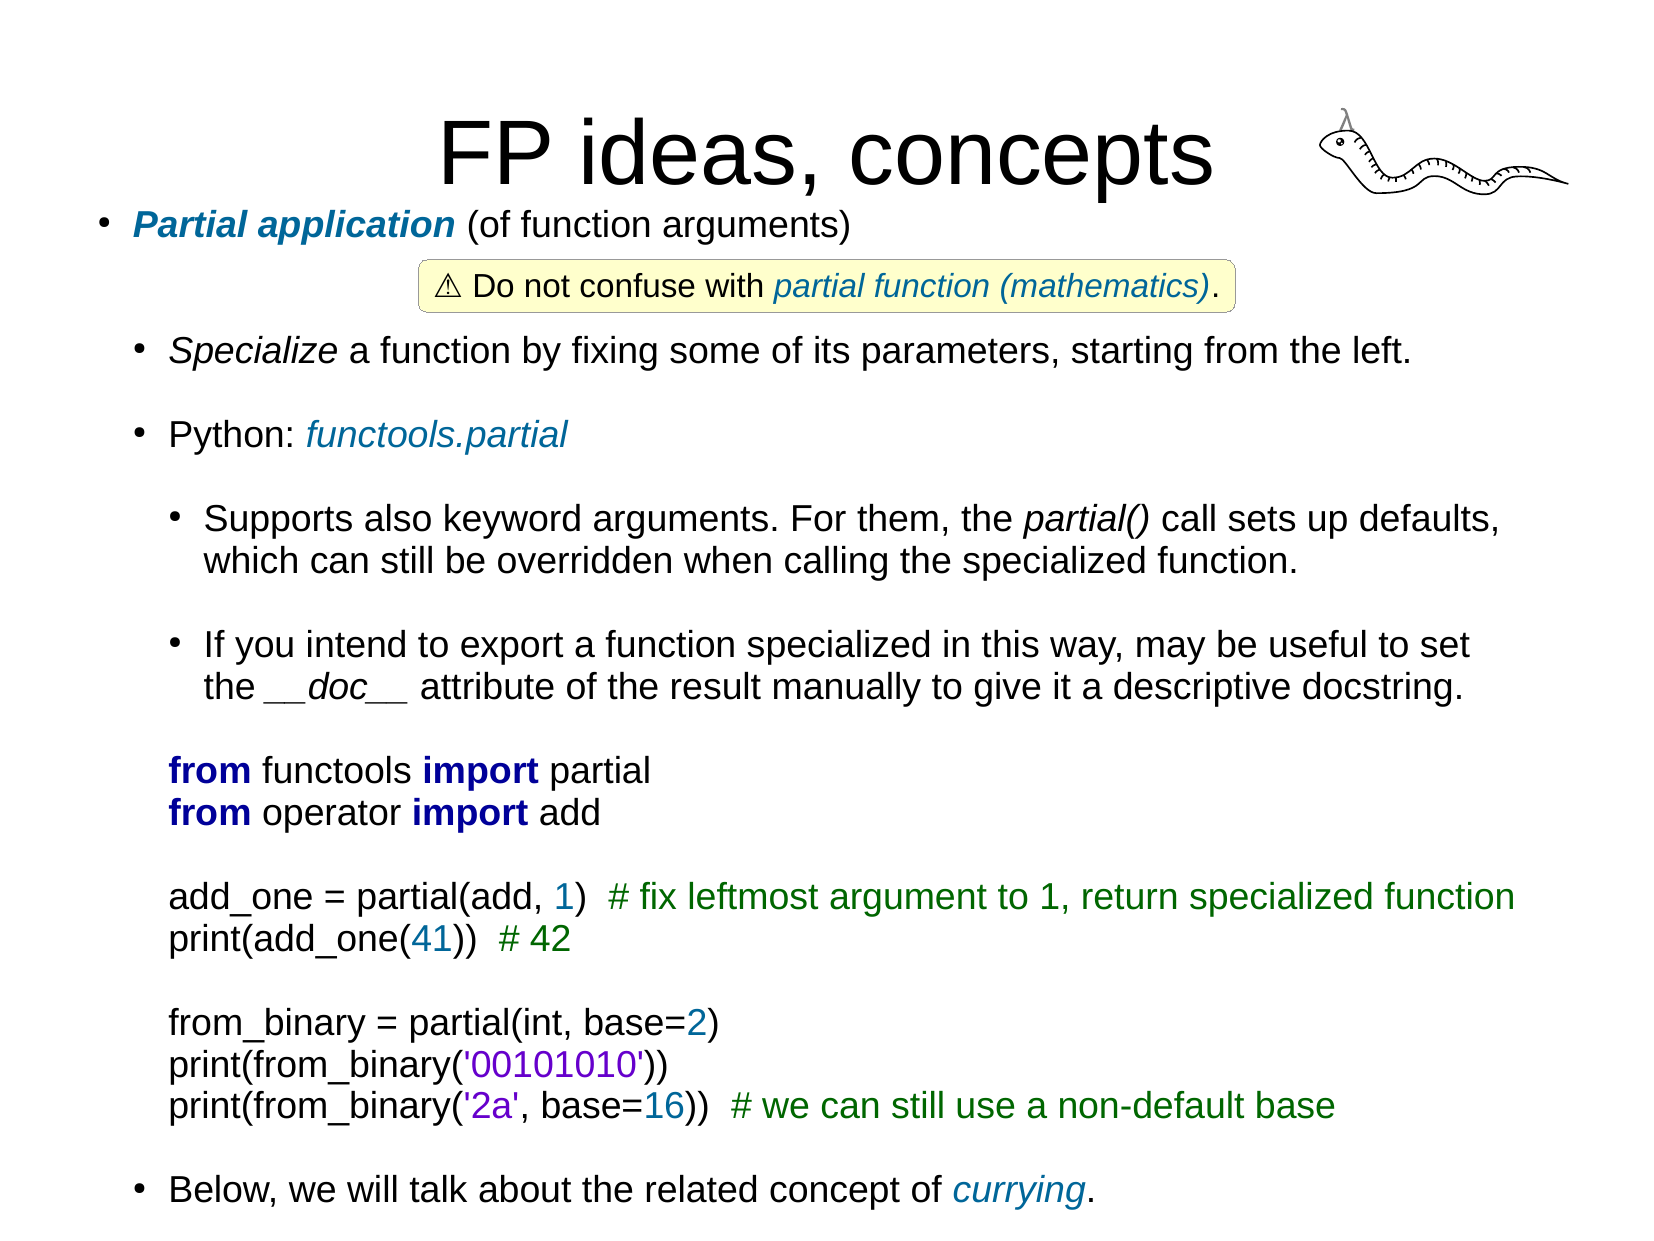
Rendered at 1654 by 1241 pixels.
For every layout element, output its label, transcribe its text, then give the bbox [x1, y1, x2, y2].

text_box ⚠ Do not confuse with partial function (mathematics). [418, 259, 1236, 313]
picture [1319, 107, 1569, 196]
title FP ideas, concepts [82, 49, 1571, 257]
text_box Partial application (of function arguments) Specialize a function by fixing some of its parameters, starting from the left. Python: functools.partial Supports also keyword arguments. For them, the partial() call sets up defaults, which can still be overridden when calling the specialized function. If you intend to export a function specialized in this way, may be useful to set the __doc__ attribute of the result manually to give it a descriptive docstring. from functools import partial from operator import add add_one = partial(add, 1) # fix leftmost argument to 1, return specialized function print(add_one(41)) # 42 from_binary = partial(int, base=2) print(from_binary('00101010')) print(from_binary('2a', base=16)) # we can still use a non-default base Below, we will talk about the related concept of currying. [82, 195, 1561, 1219]
